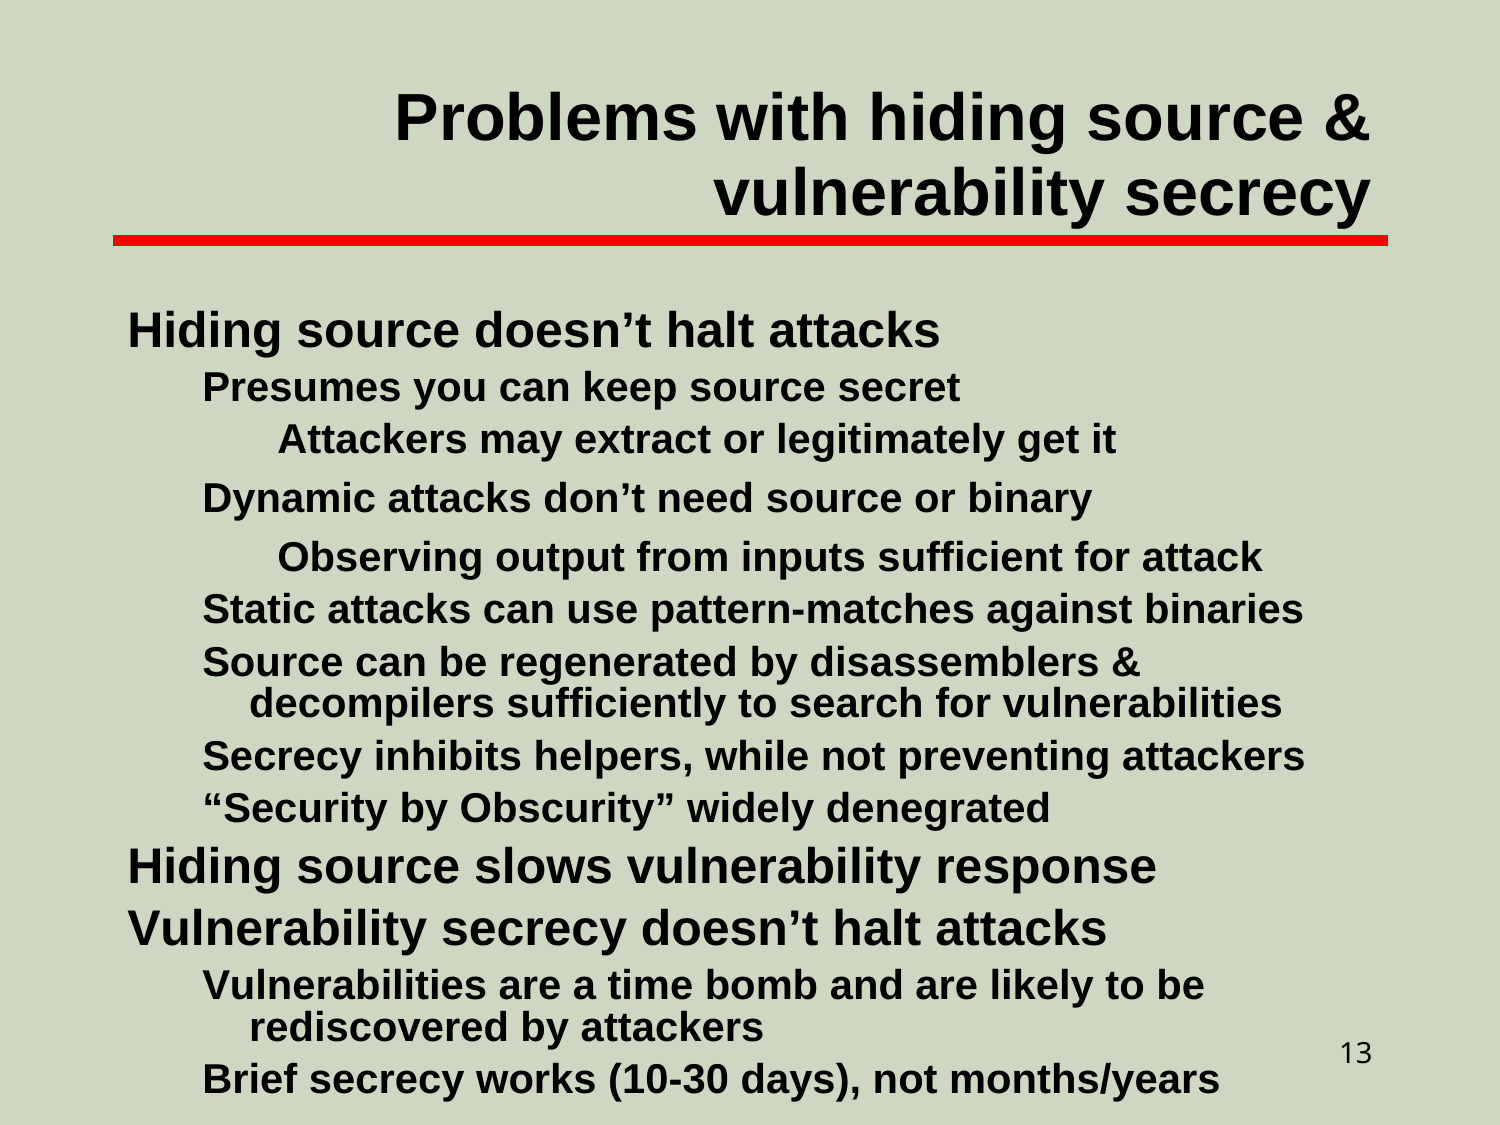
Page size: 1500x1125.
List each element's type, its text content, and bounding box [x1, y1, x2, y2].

title Problems with hiding source & vulnerability secrecy [337, 72, 1388, 238]
list Hiding source doesn’t halt attacks Presumes you can keep source secret Attackers may extract or legitimately get it Dynamic attacks don’t need source or binary Observing output from inputs sufficient for attack Static attacks can use pattern-matches against binaries Source can be regenerated by disassemblers & decompilers sufficiently to search for vulnerabilities Secrecy inhibits helpers, while not preventing attackers “Security by Obscurity” widely denegrated Hiding source slows vulnerability response Vulnerability secrecy doesn’t halt attacks Vulnerabilities are a time bomb and are likely to be rediscovered by attackers Brief secrecy works (10-30 days), not months/years [112, 299, 1388, 1116]
